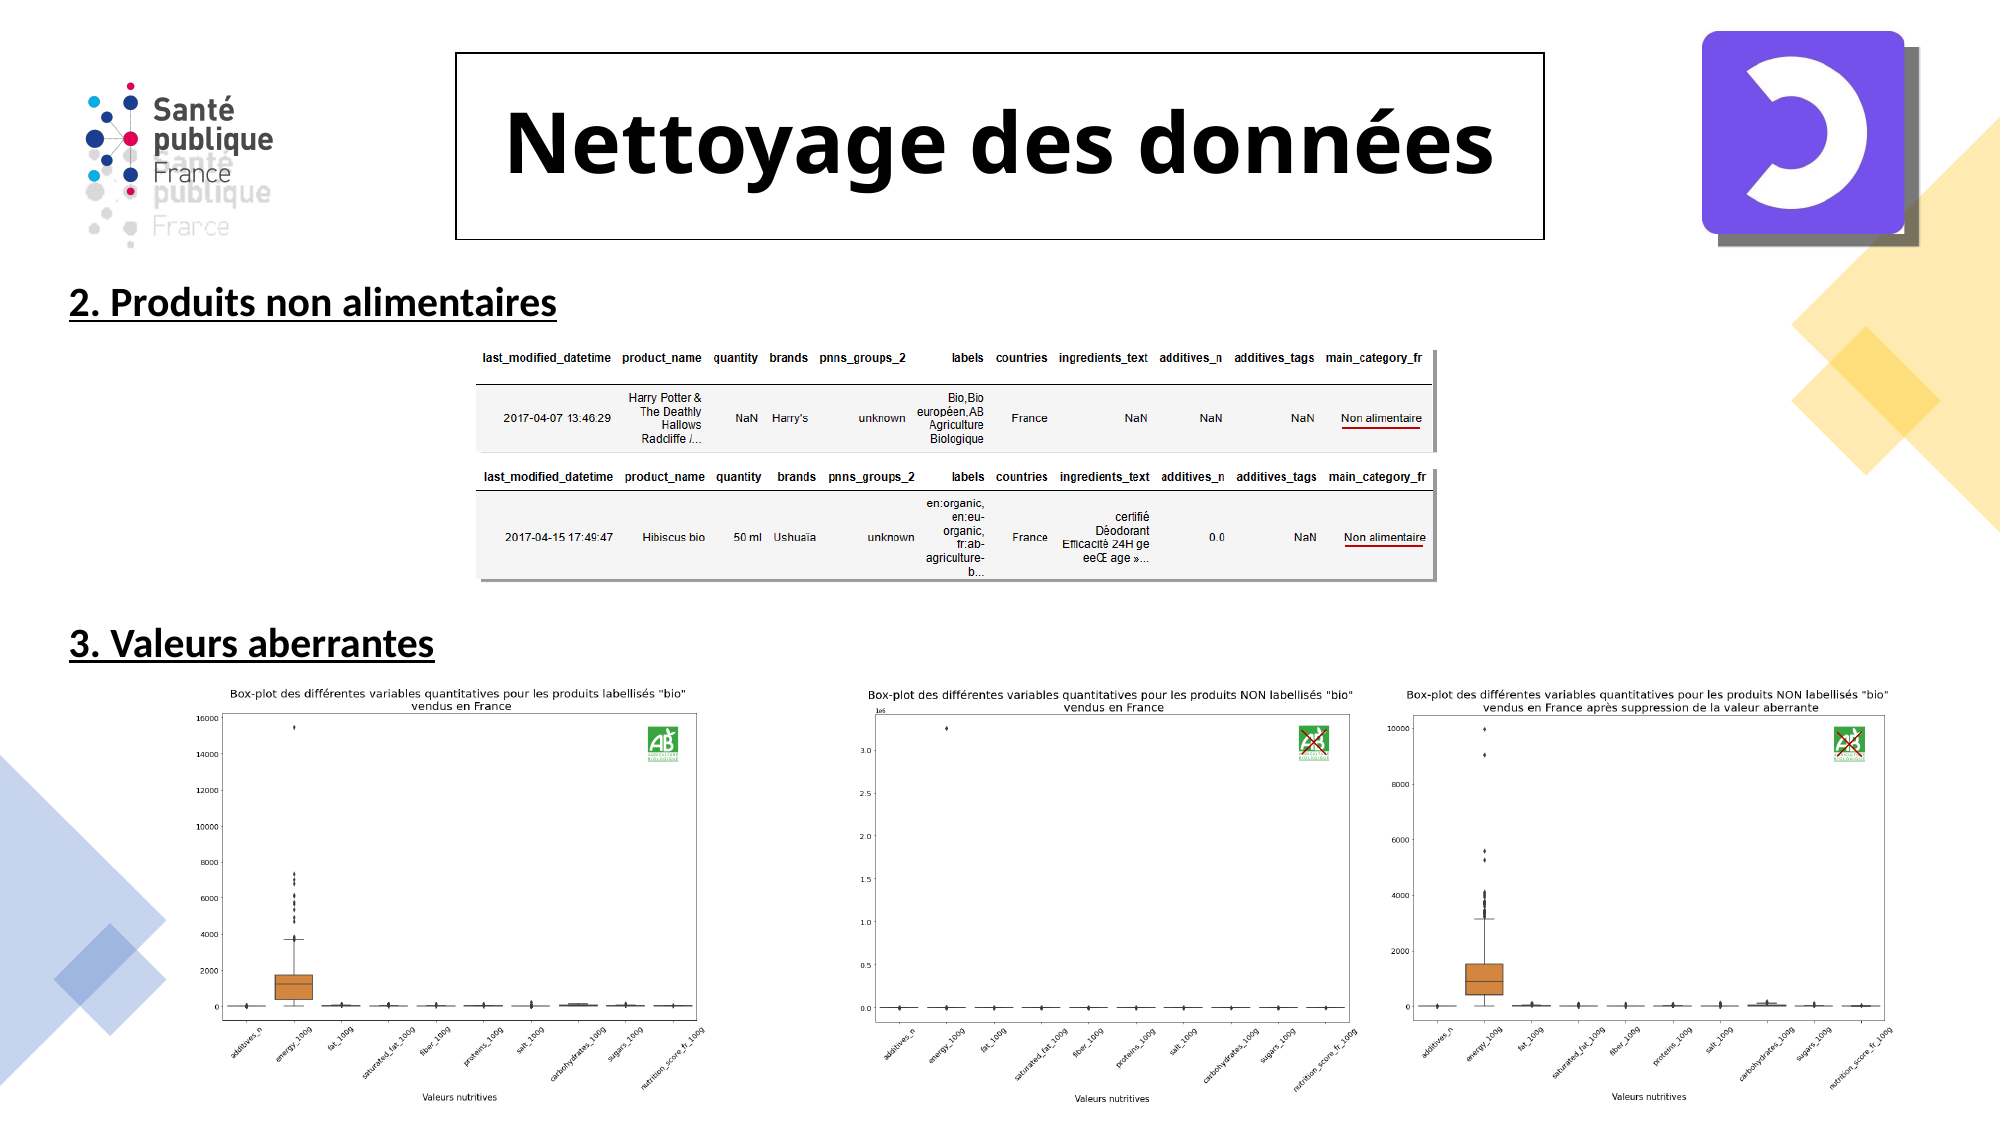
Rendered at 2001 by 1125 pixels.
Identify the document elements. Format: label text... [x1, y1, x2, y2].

text_box 3. Valeurs aberrantes [53, 608, 710, 674]
picture [83, 46, 323, 237]
picture [1702, 31, 1905, 234]
picture [856, 685, 1361, 1109]
text_box 2. Produits non alimentaires [53, 267, 710, 334]
picture [194, 685, 713, 1109]
title Nettoyage des données [455, 53, 1544, 240]
text_box [0, 754, 167, 1086]
text_box [1791, 116, 2000, 533]
picture [476, 345, 1433, 452]
picture [476, 464, 1433, 579]
picture [1384, 686, 1902, 1109]
